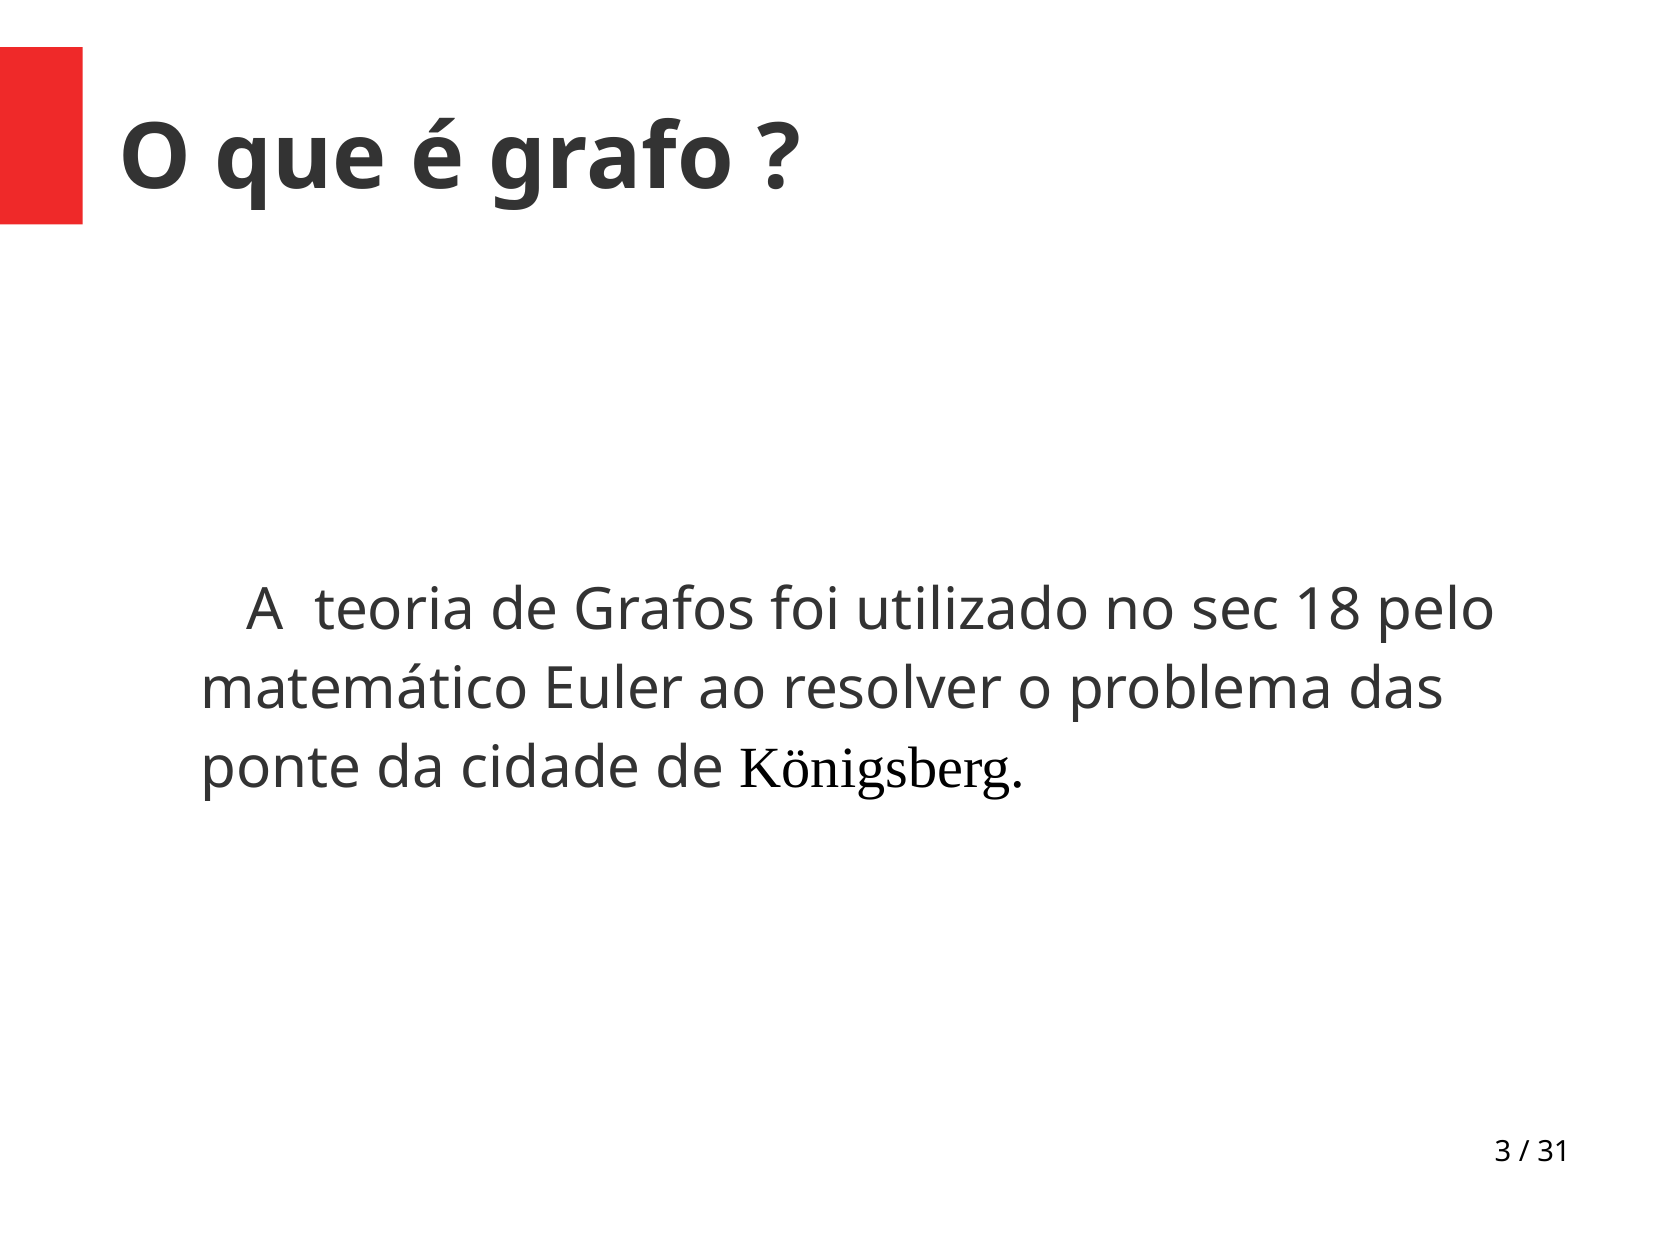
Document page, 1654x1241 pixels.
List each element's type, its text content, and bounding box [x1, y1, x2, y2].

list A teoria de Grafos foi utilizado no sec 18 pelo matemático Euler ao resolver o problema das ponte da cidade de Königsberg. [129, 566, 1536, 863]
title O que é grafo ? [118, 49, 1571, 257]
